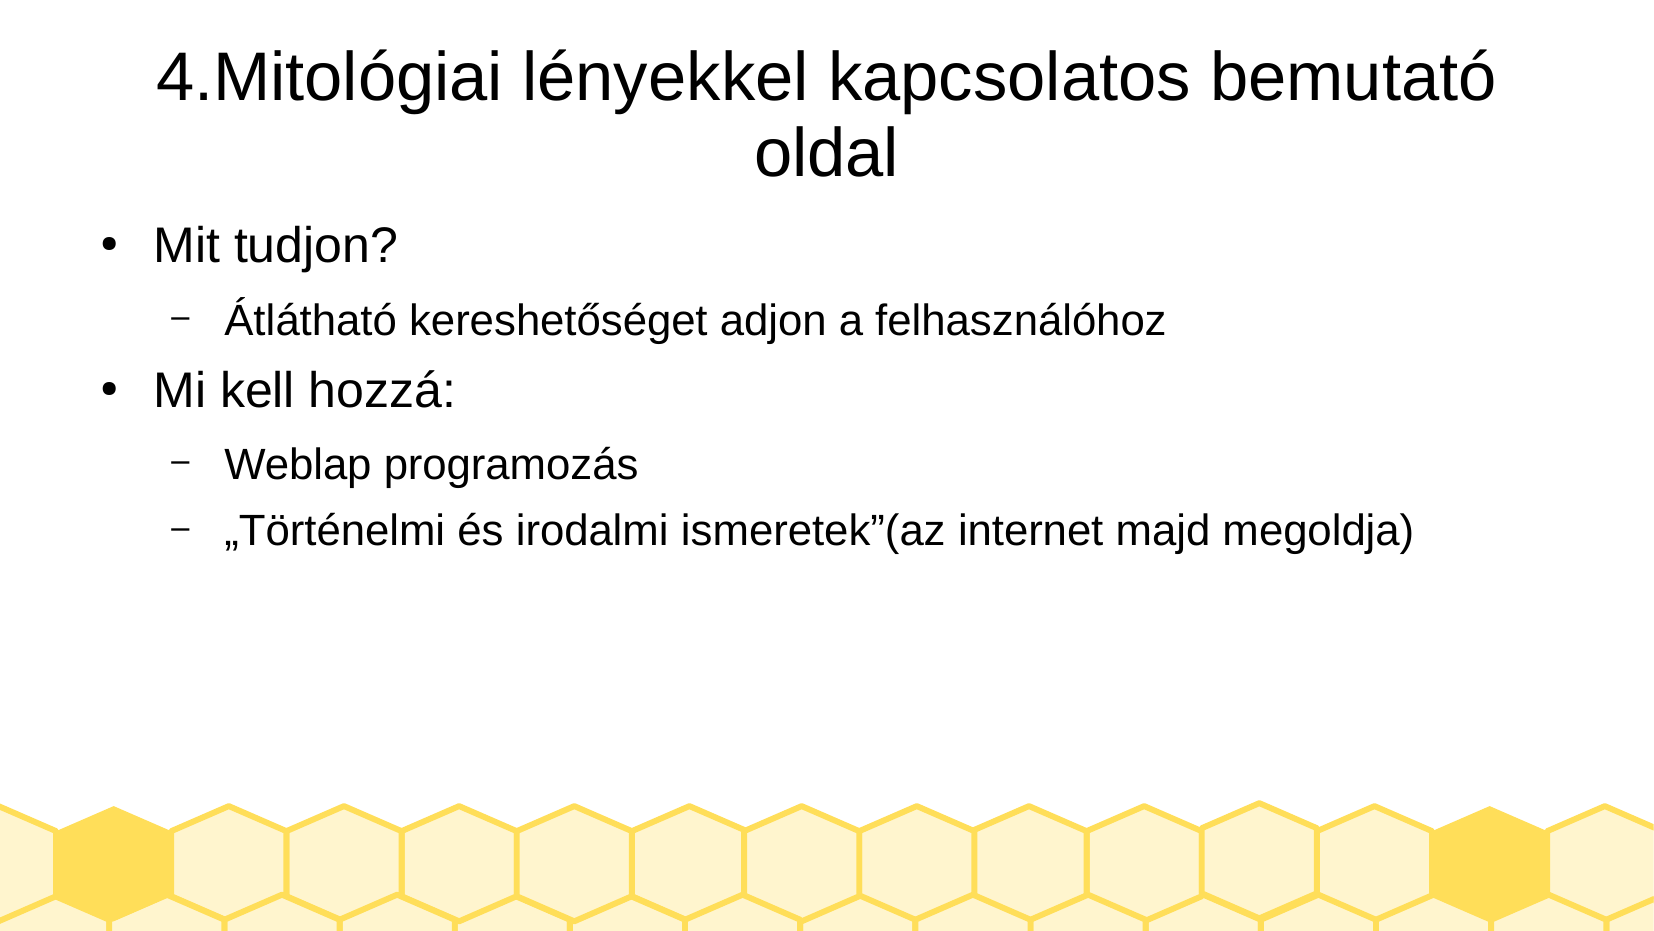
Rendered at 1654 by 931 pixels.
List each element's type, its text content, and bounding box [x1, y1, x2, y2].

title 4.Mitológiai lényekkel kapcsolatos bemutató oldal [82, 37, 1571, 193]
list Mit tudjon? Átlátható kereshetőséget adjon a felhasználóhoz Mi kell hozzá: Weblap programozás „Történelmi és irodalmi ismeretek”(az internet majd megoldja) [82, 217, 1571, 758]
